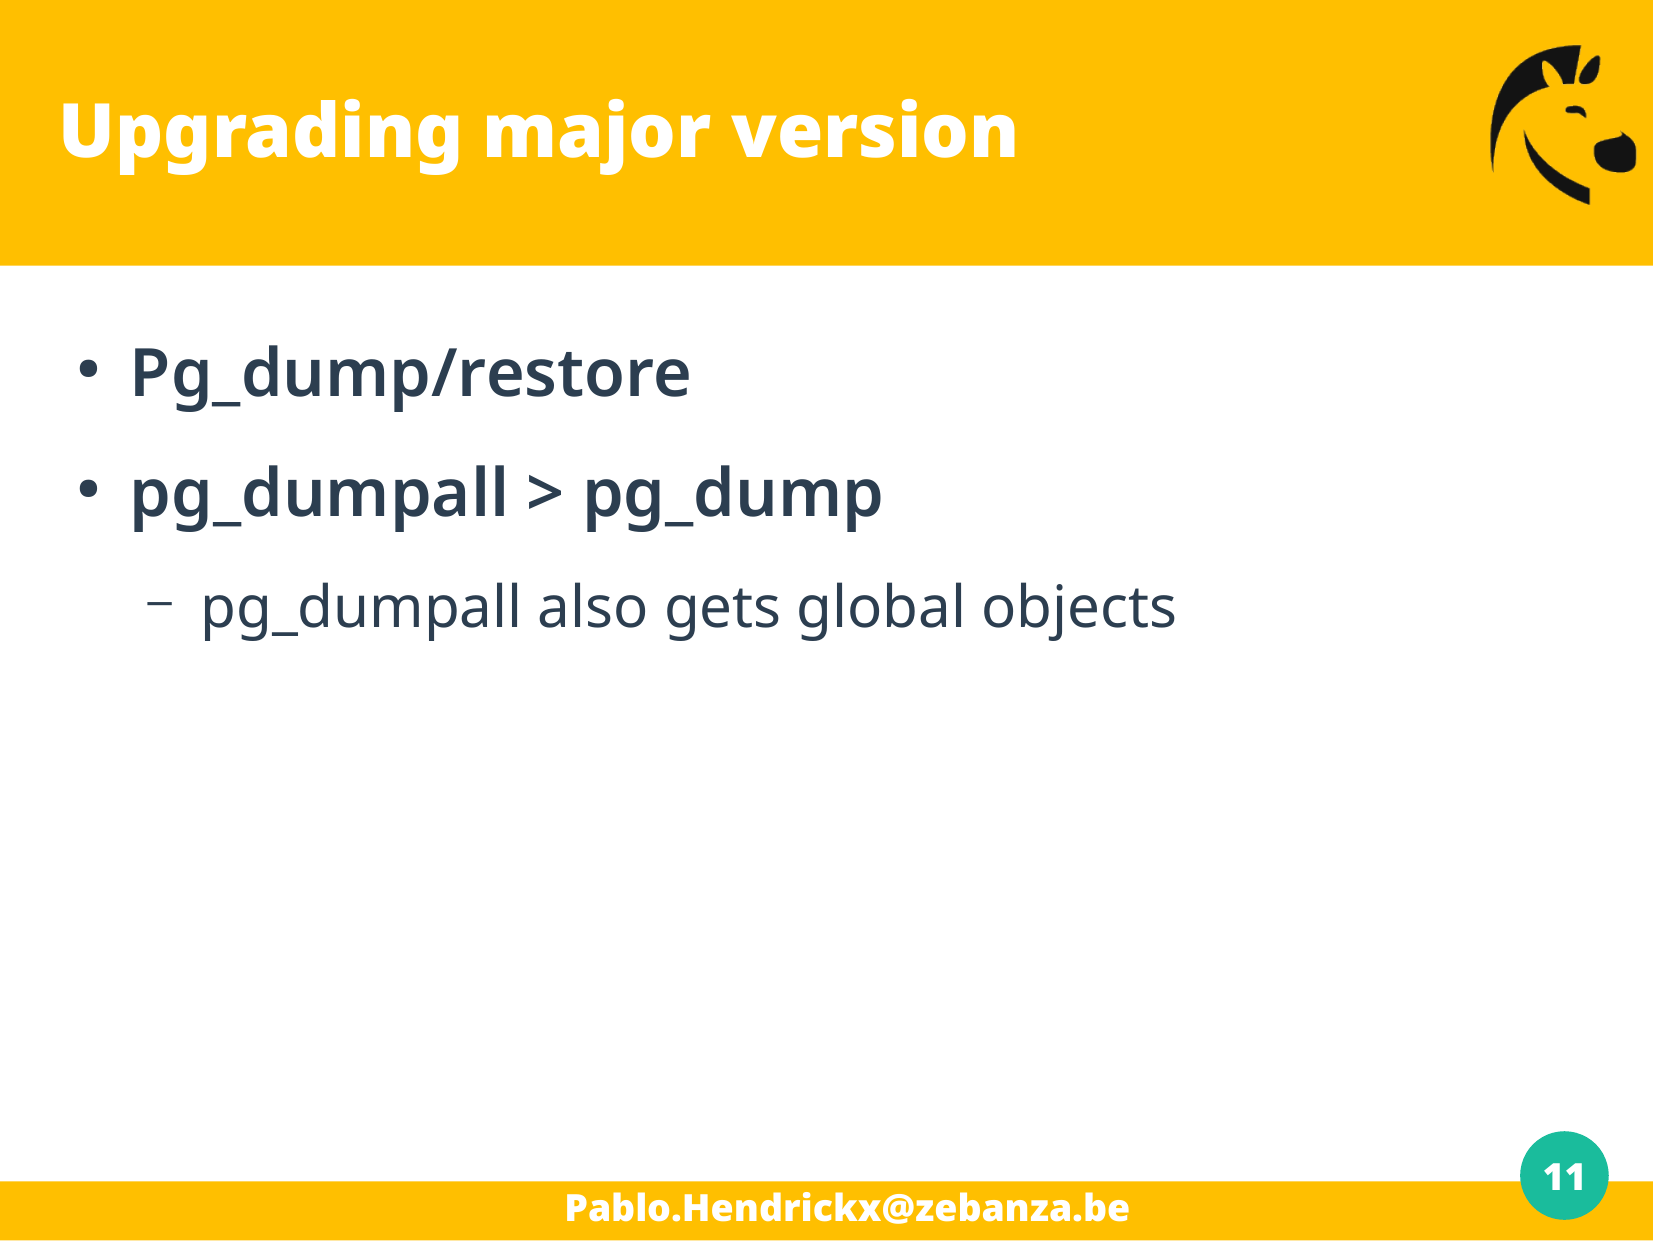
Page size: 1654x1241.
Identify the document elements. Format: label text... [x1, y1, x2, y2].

list Pg_dump/restore pg_dumpall > pg_dump pg_dumpall also gets global objects [58, 324, 1594, 1152]
title Upgrading major version [58, 49, 1594, 207]
picture [1410, 0, 1654, 241]
